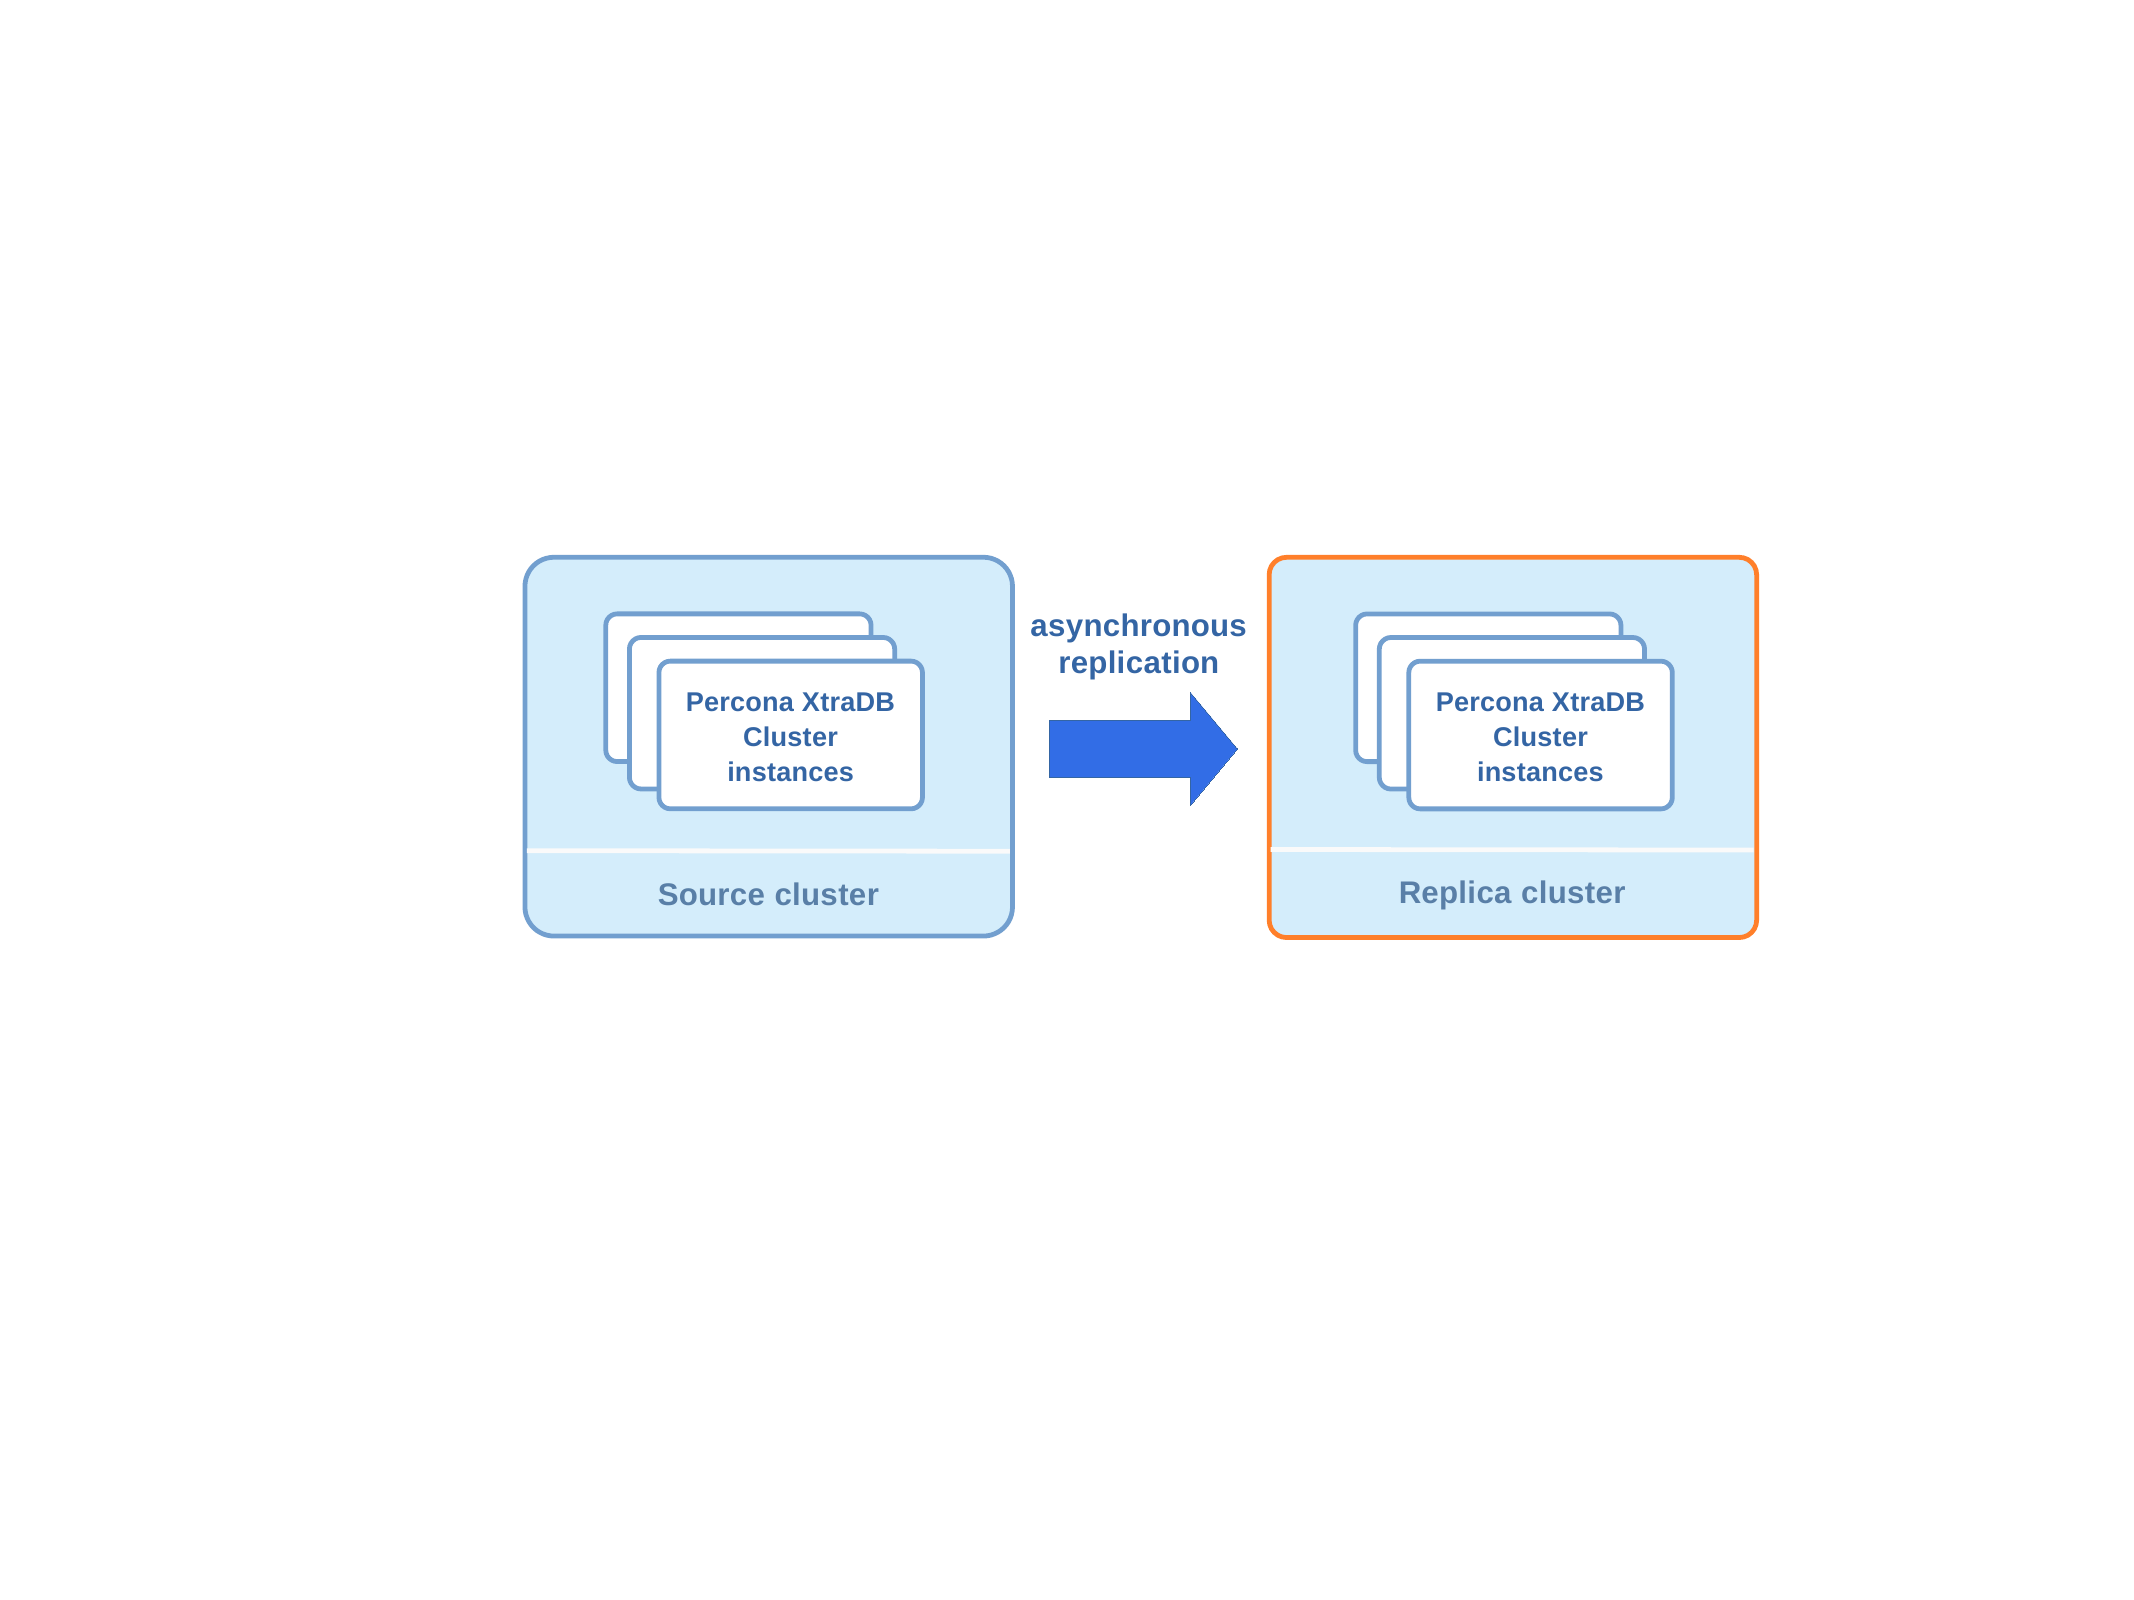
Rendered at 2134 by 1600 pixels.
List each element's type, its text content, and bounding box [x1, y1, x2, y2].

text_box asynchronous replication [1000, 596, 1278, 689]
text_box Percona XtraDB Cluster instances [658, 661, 923, 809]
text_box Percona XtraDB Cluster instances [1408, 661, 1673, 809]
text_box [477, 525, 1790, 976]
text_box Source cluster [524, 865, 1013, 920]
text_box Replica cluster [1268, 864, 1757, 919]
